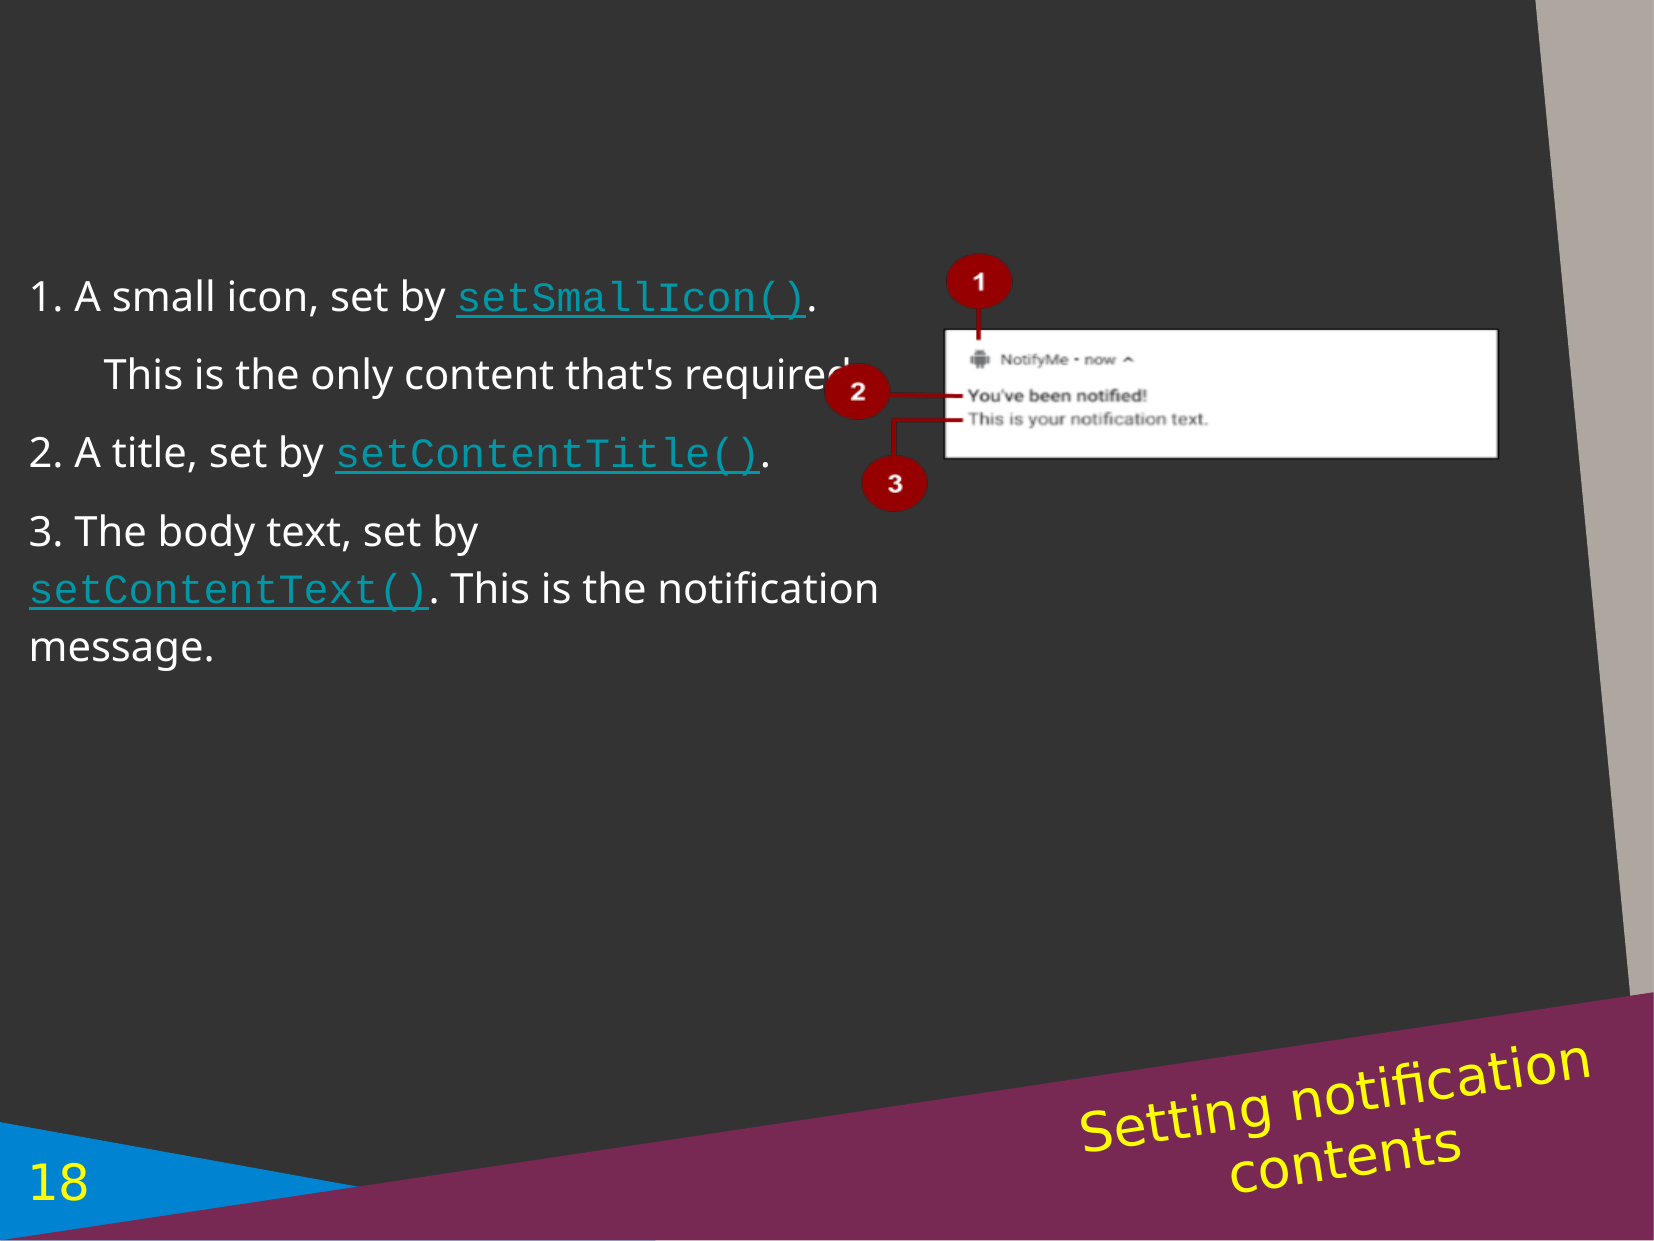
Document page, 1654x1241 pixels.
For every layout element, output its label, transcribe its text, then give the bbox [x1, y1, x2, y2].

text_box Setting notification contents [1052, 1015, 1629, 1239]
text_box 1. A small icon, set by setSmallIcon(). This is the only content that's required. 2. A title, set by setContentTitle(). 3. The body text, set by setContentText(). This is the notification message. [13, 246, 898, 843]
picture [820, 246, 1501, 513]
